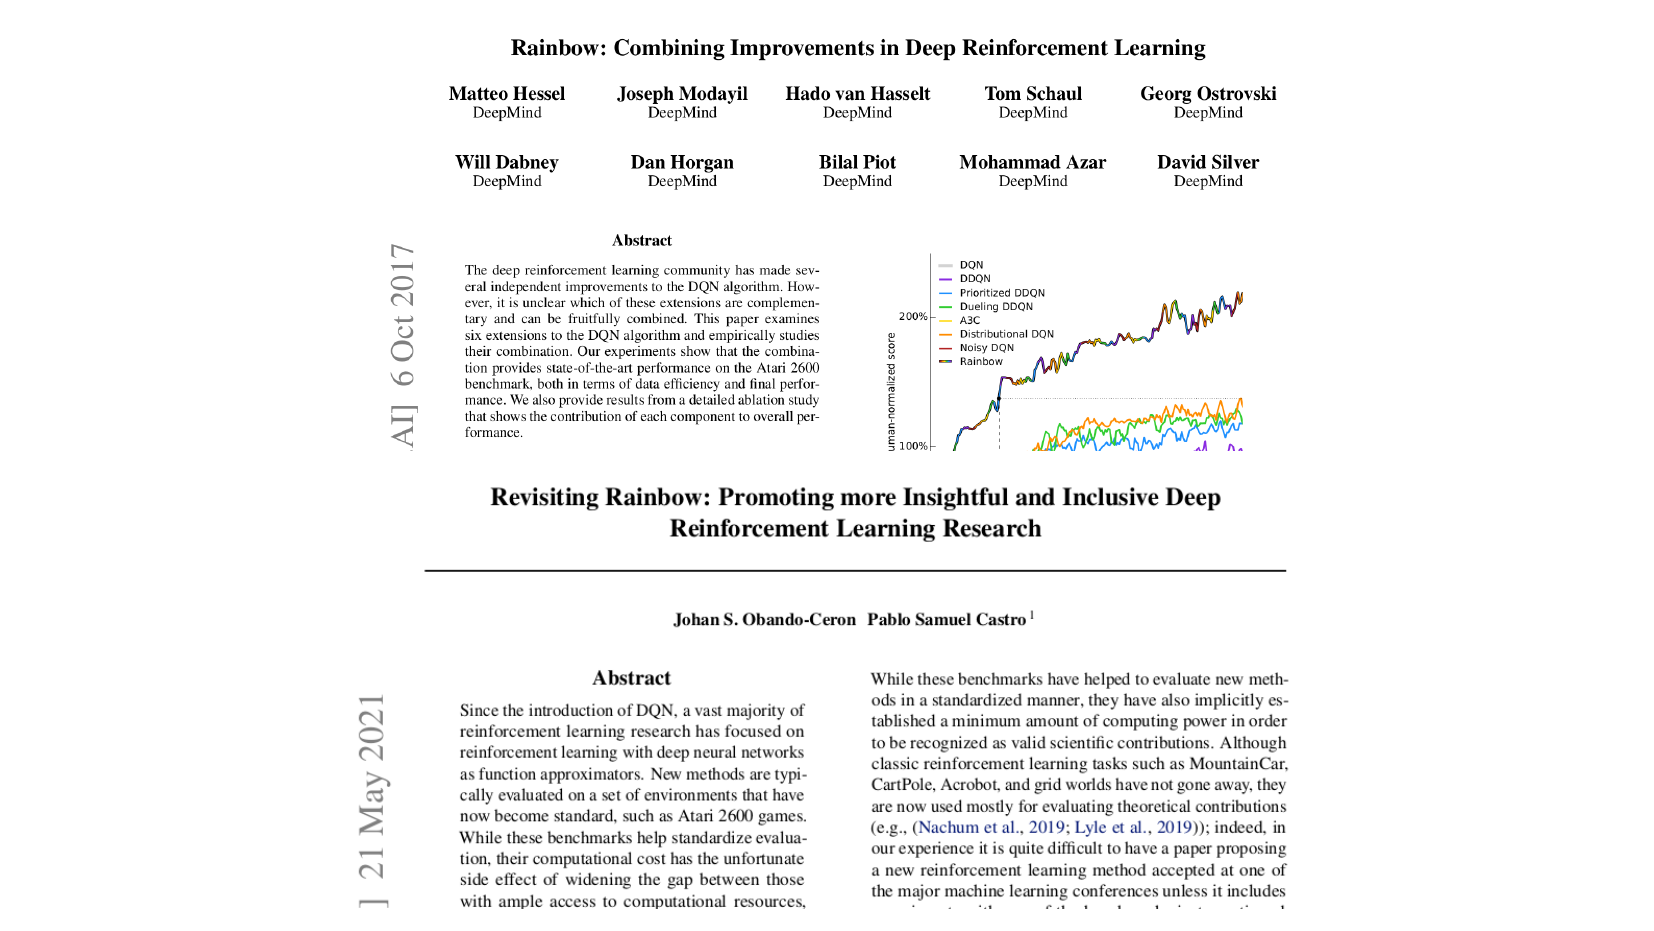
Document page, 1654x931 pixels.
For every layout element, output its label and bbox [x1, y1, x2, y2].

picture [371, 20, 1302, 451]
picture [338, 477, 1329, 909]
